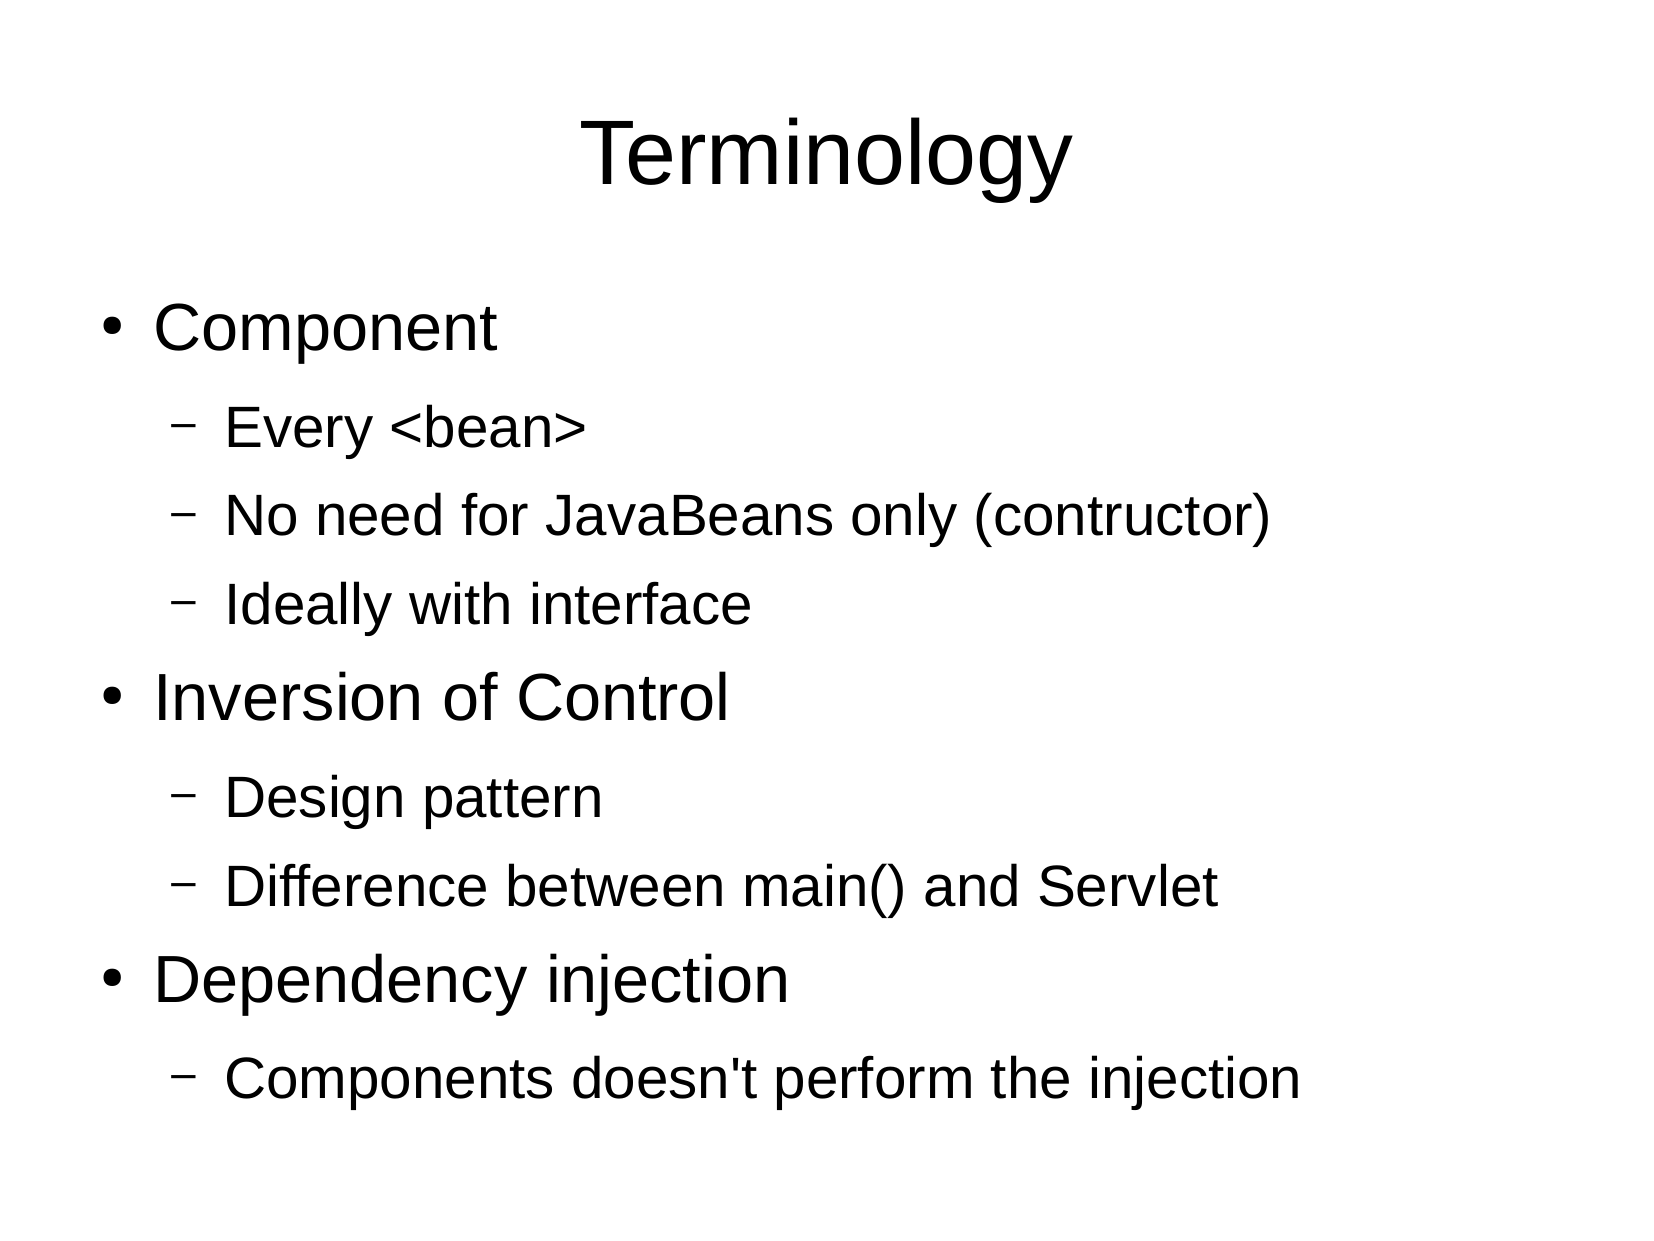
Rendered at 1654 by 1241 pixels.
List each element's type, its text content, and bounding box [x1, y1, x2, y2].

title Terminology [82, 49, 1571, 257]
list Component Every <bean> No need for JavaBeans only (contructor) Ideally with interface Inversion of Control Design pattern Difference between main() and Servlet Dependency injection Components doesn't perform the injection [82, 290, 1571, 1110]
